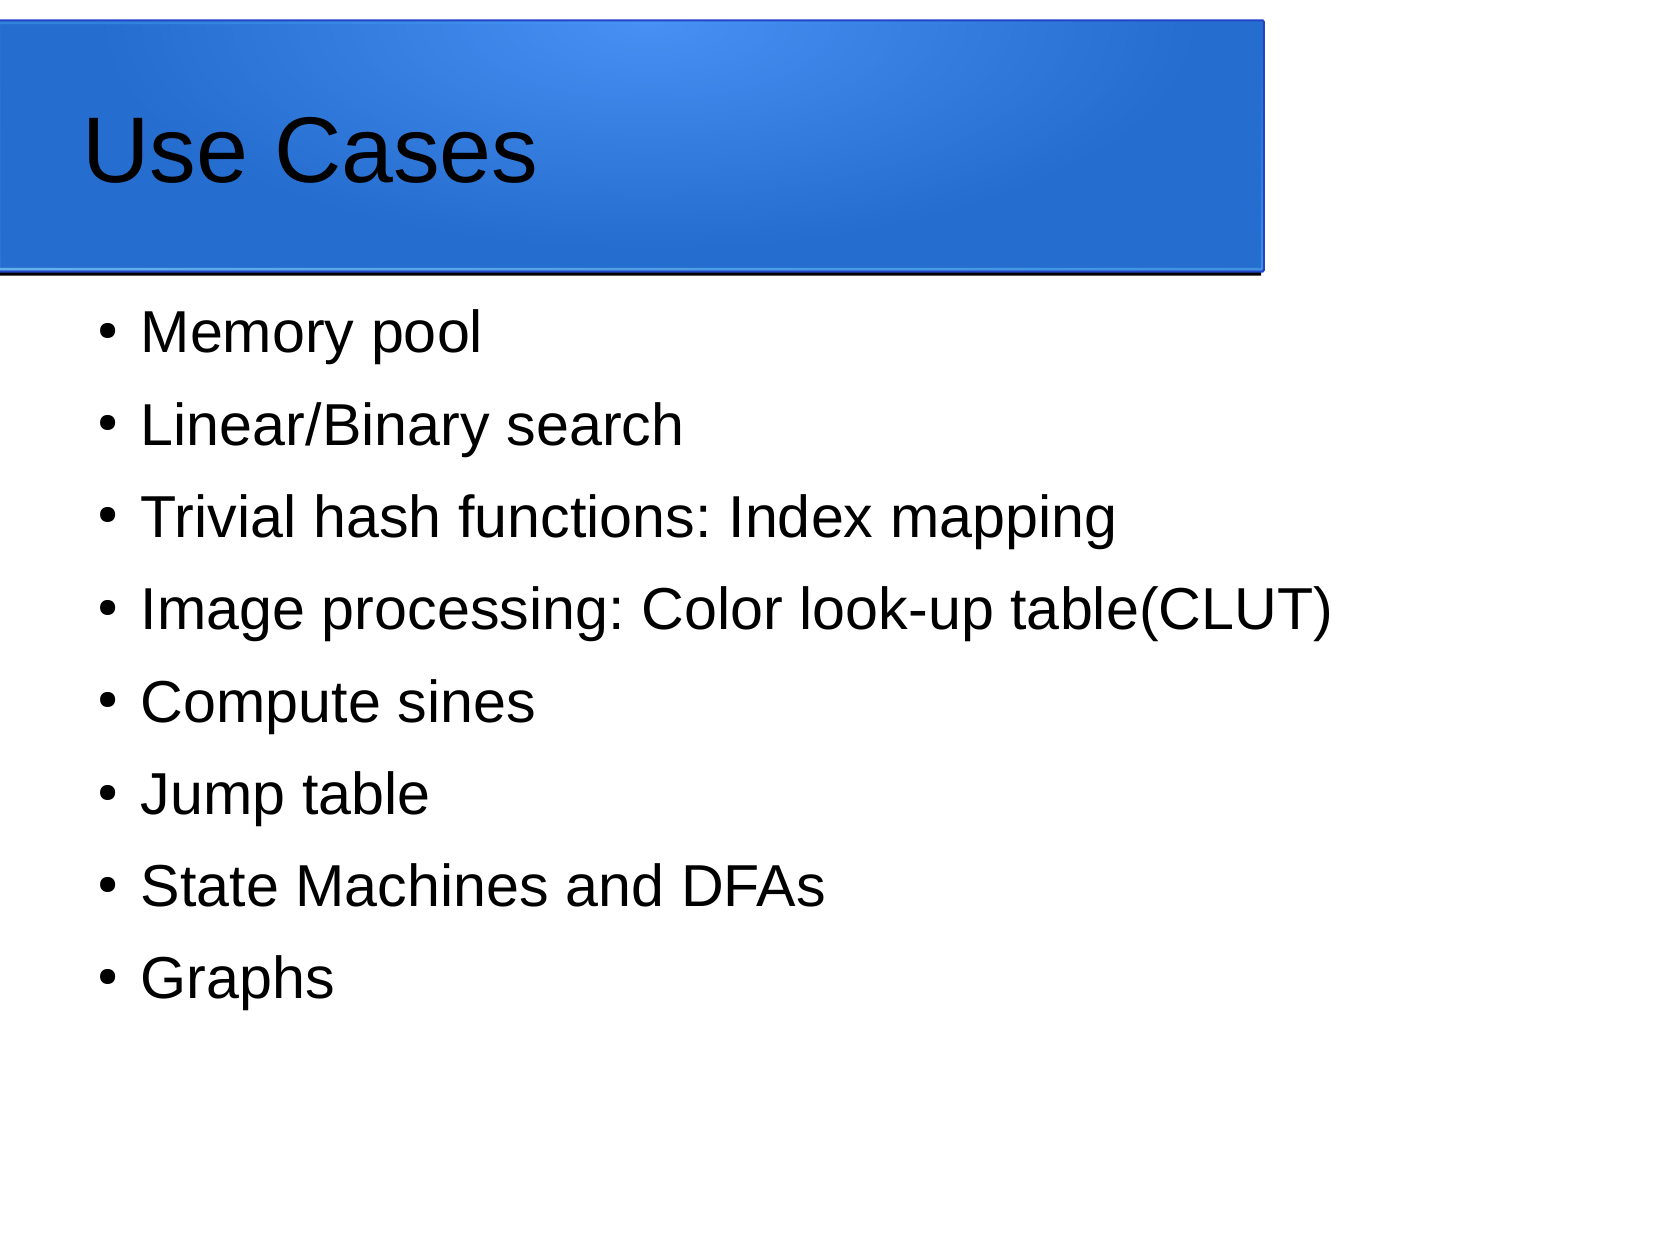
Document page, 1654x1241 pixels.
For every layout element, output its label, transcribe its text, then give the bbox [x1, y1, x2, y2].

list Memory pool Linear/Binary search Trivial hash functions: Index mapping Image processing: Color look-up table(CLUT) Compute sines Jump table State Machines and DFAs Graphs [82, 299, 1571, 1019]
title Use Cases [82, 47, 1235, 252]
